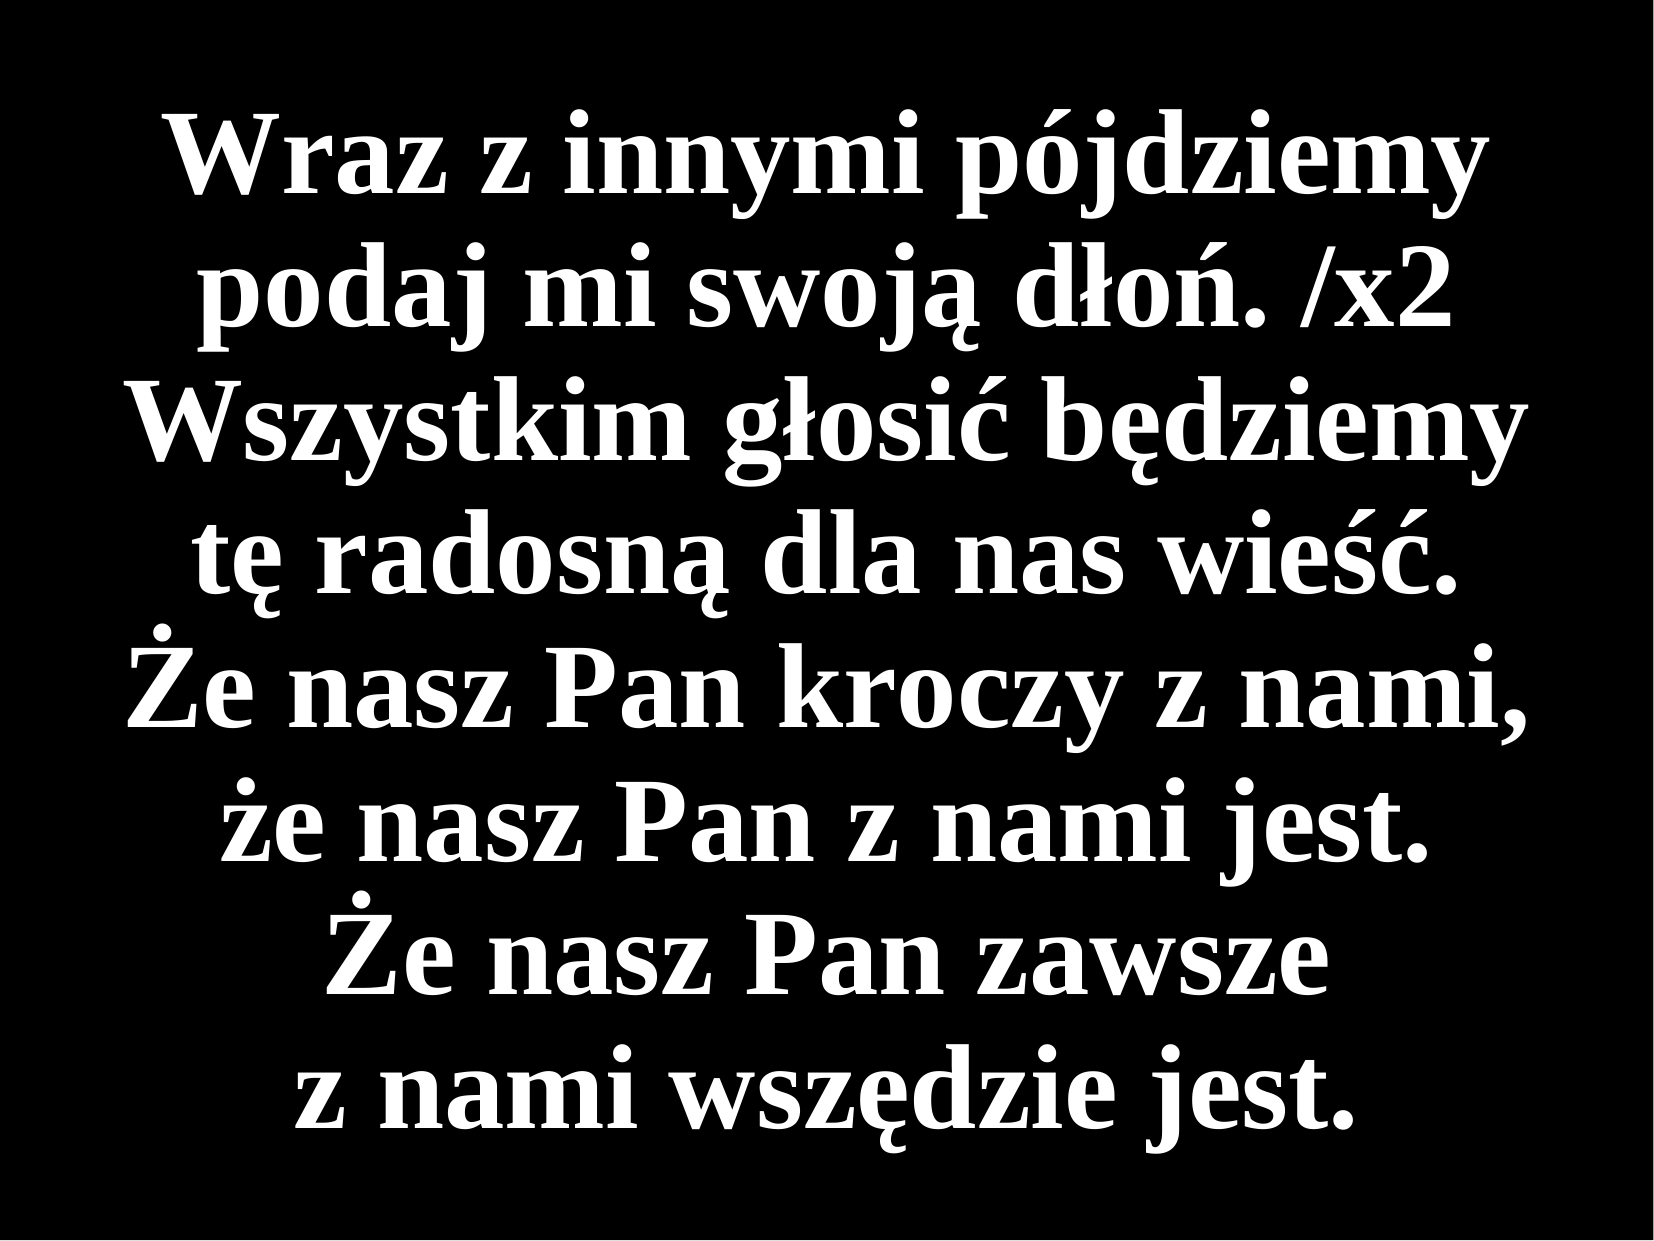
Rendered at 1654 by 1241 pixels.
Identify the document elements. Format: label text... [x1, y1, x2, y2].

title Wraz z innymi pójdziemy podaj mi swoją dłoń. /x2 Wszystkim głosić będziemy tę radosną dla nas wieść. Że nasz Pan kroczy z nami, że nasz Pan z nami jest. Że nasz Pan zawsze z nami wszędzie jest. [0, 0, 1654, 1241]
